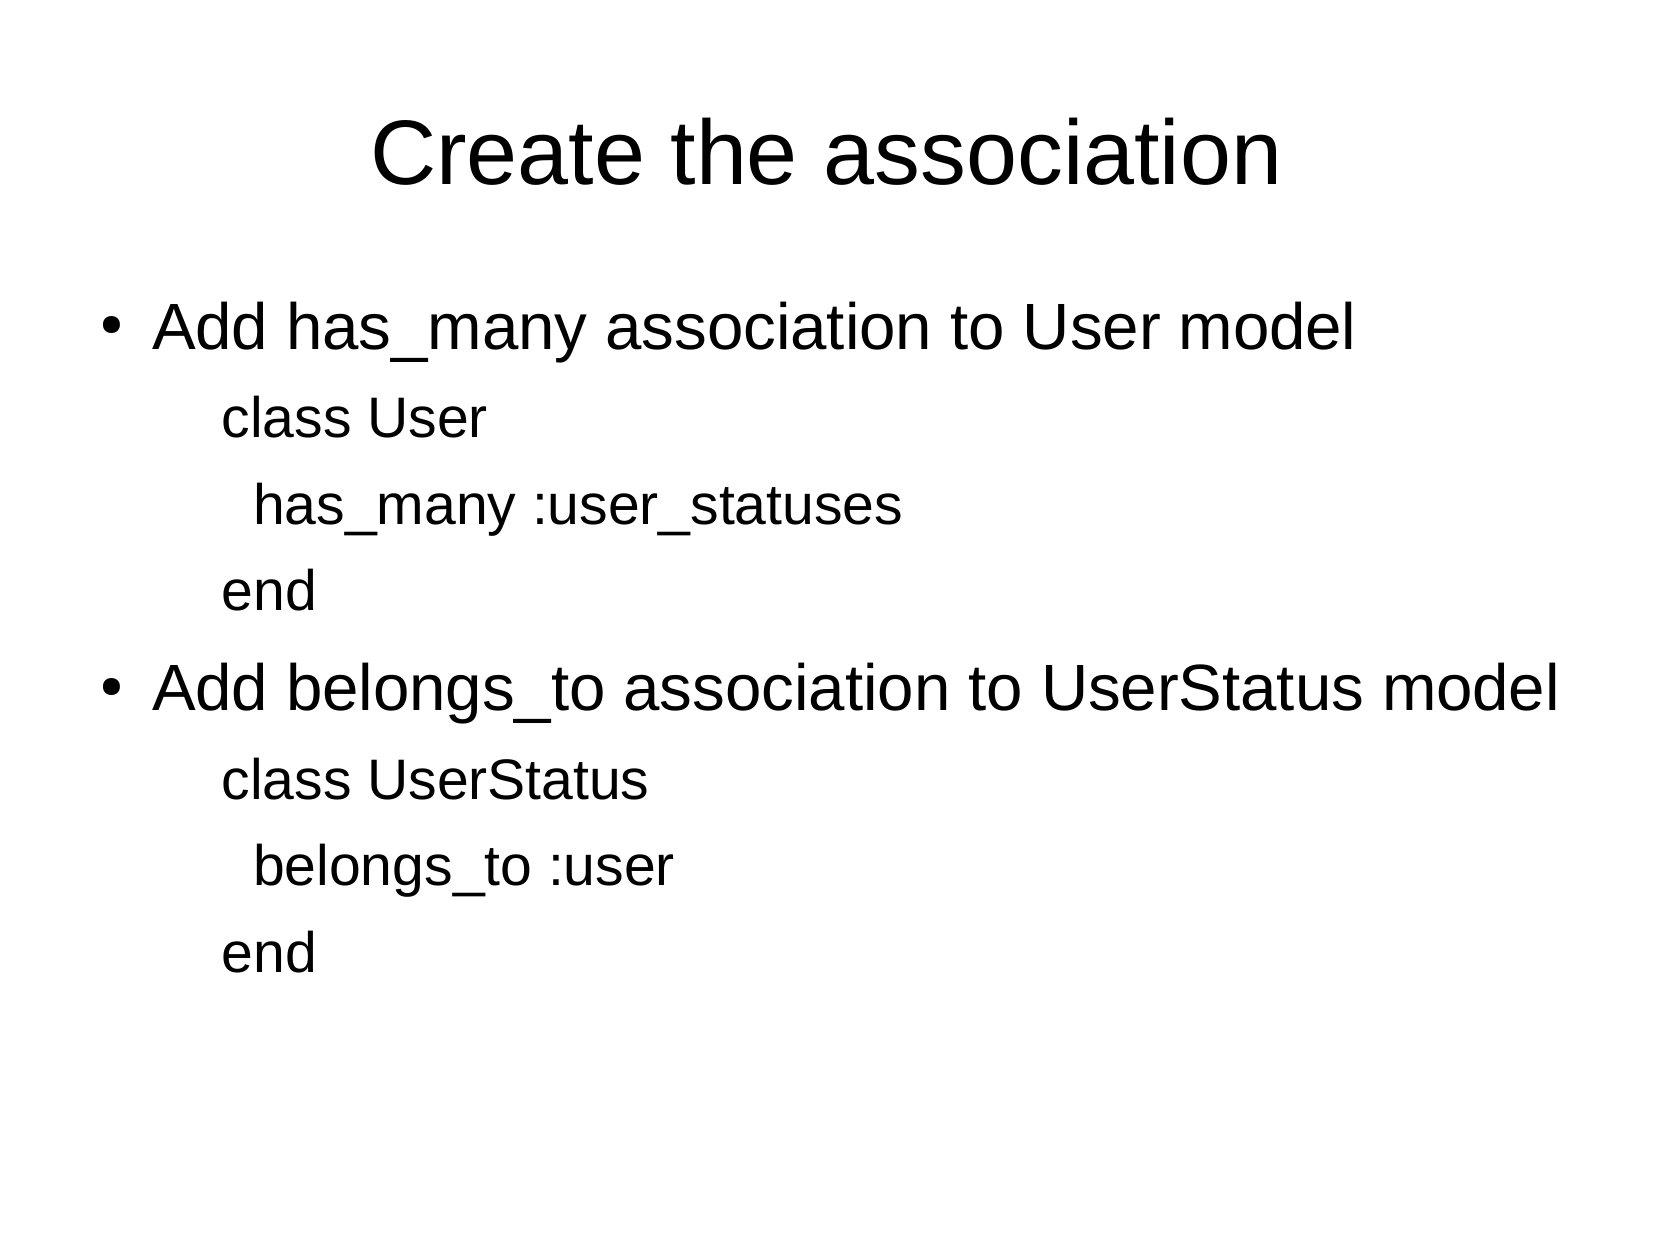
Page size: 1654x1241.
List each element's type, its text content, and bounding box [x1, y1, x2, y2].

title Create the association [82, 49, 1571, 257]
list Add has_many association to User model class User has_many :user_statuses end Add belongs_to association to UserStatus model class UserStatus belongs_to :user end [82, 290, 1571, 1010]
